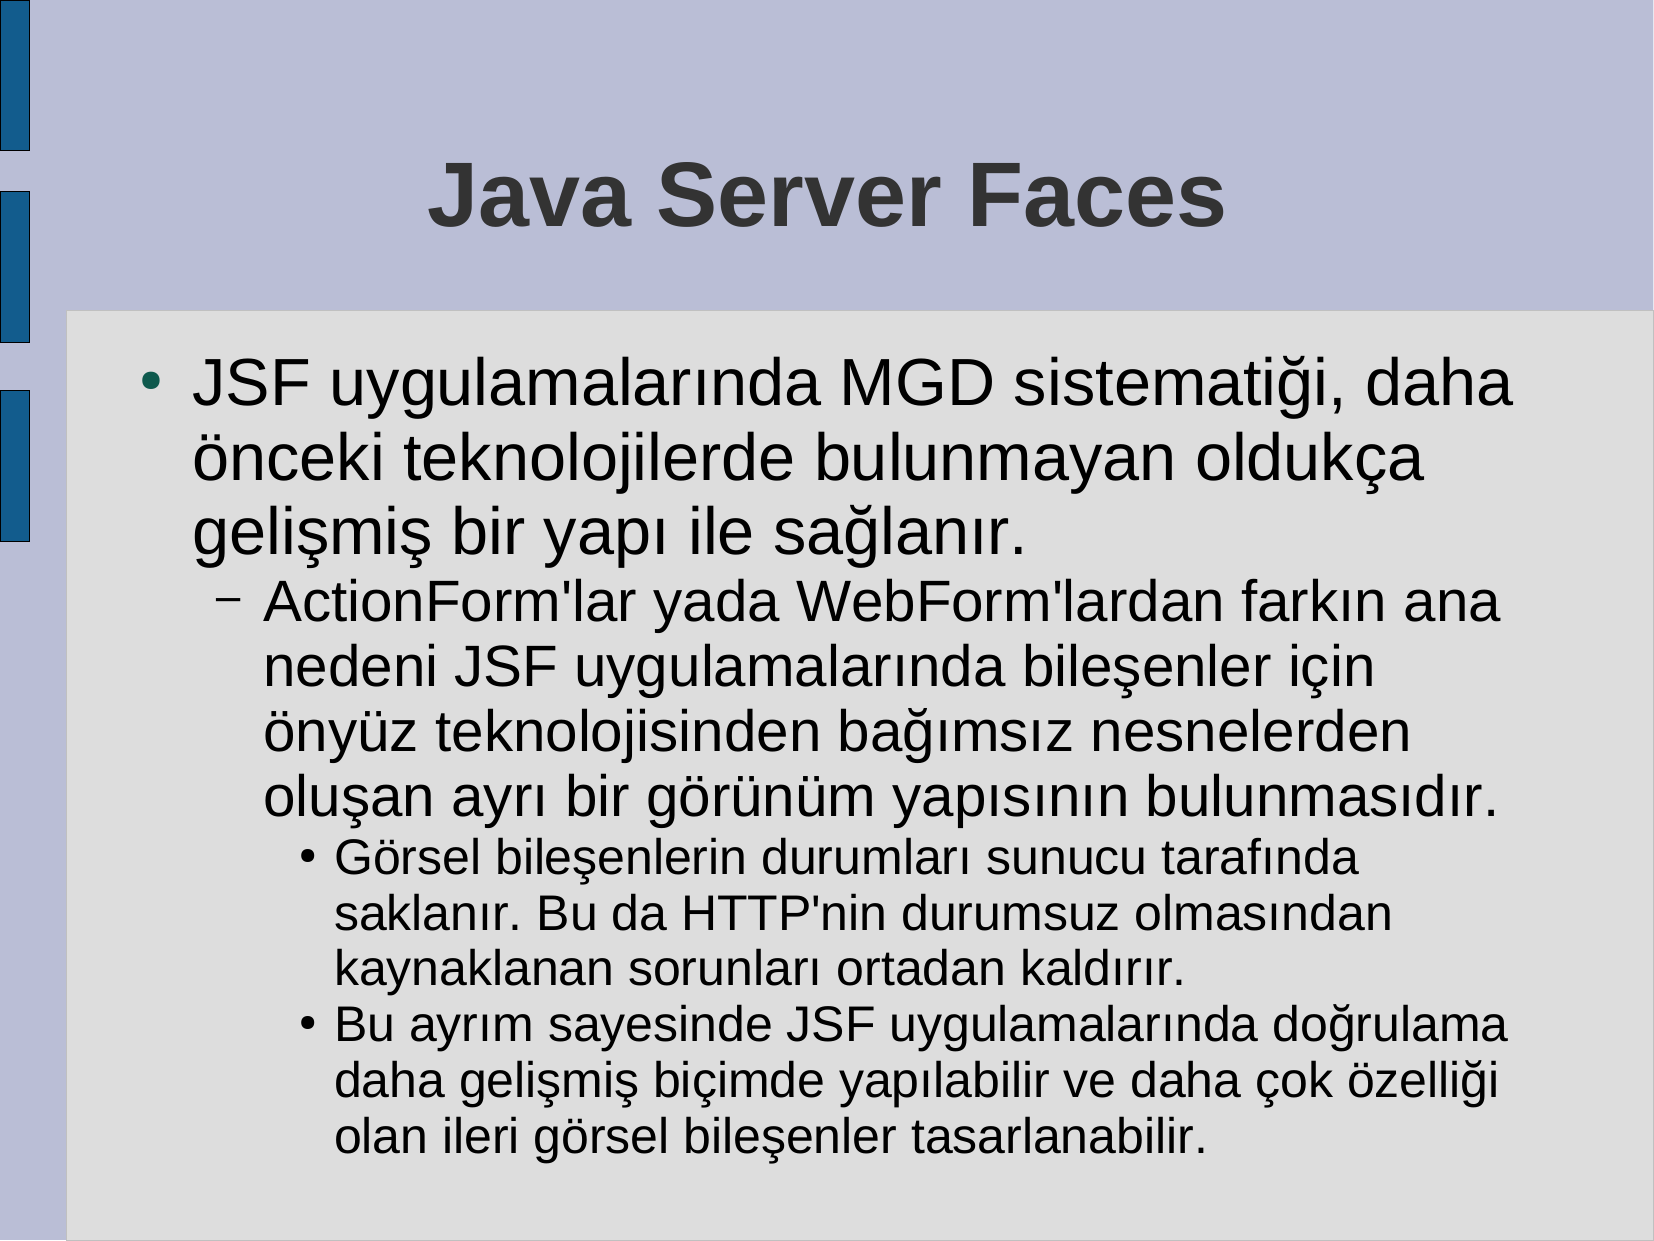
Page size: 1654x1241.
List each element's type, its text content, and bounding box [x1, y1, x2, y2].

title Java Server Faces [121, 91, 1534, 299]
list JSF uygulamalarında MGD sistematiği, daha önceki teknolojilerde bulunmayan oldukça gelişmiş bir yapı ile sağlanır. ActionForm'lar yada WebForm'lardan farkın ana nedeni JSF uygulamalarında bileşenler için önyüz teknolojisinden bağımsız nesnelerden oluşan ayrı bir görünüm yapısının bulunmasıdır. Görsel bileşenlerin durumları sunucu tarafında saklanır. Bu da HTTP'nin durumsuz olmasından kaynaklanan sorunları ortadan kaldırır. Bu ayrım sayesinde JSF uygulamalarında doğrulama daha gelişmiş biçimde yapılabilir ve daha çok özelliği olan ileri görsel bileşenler tasarlanabilir. [121, 344, 1534, 1164]
